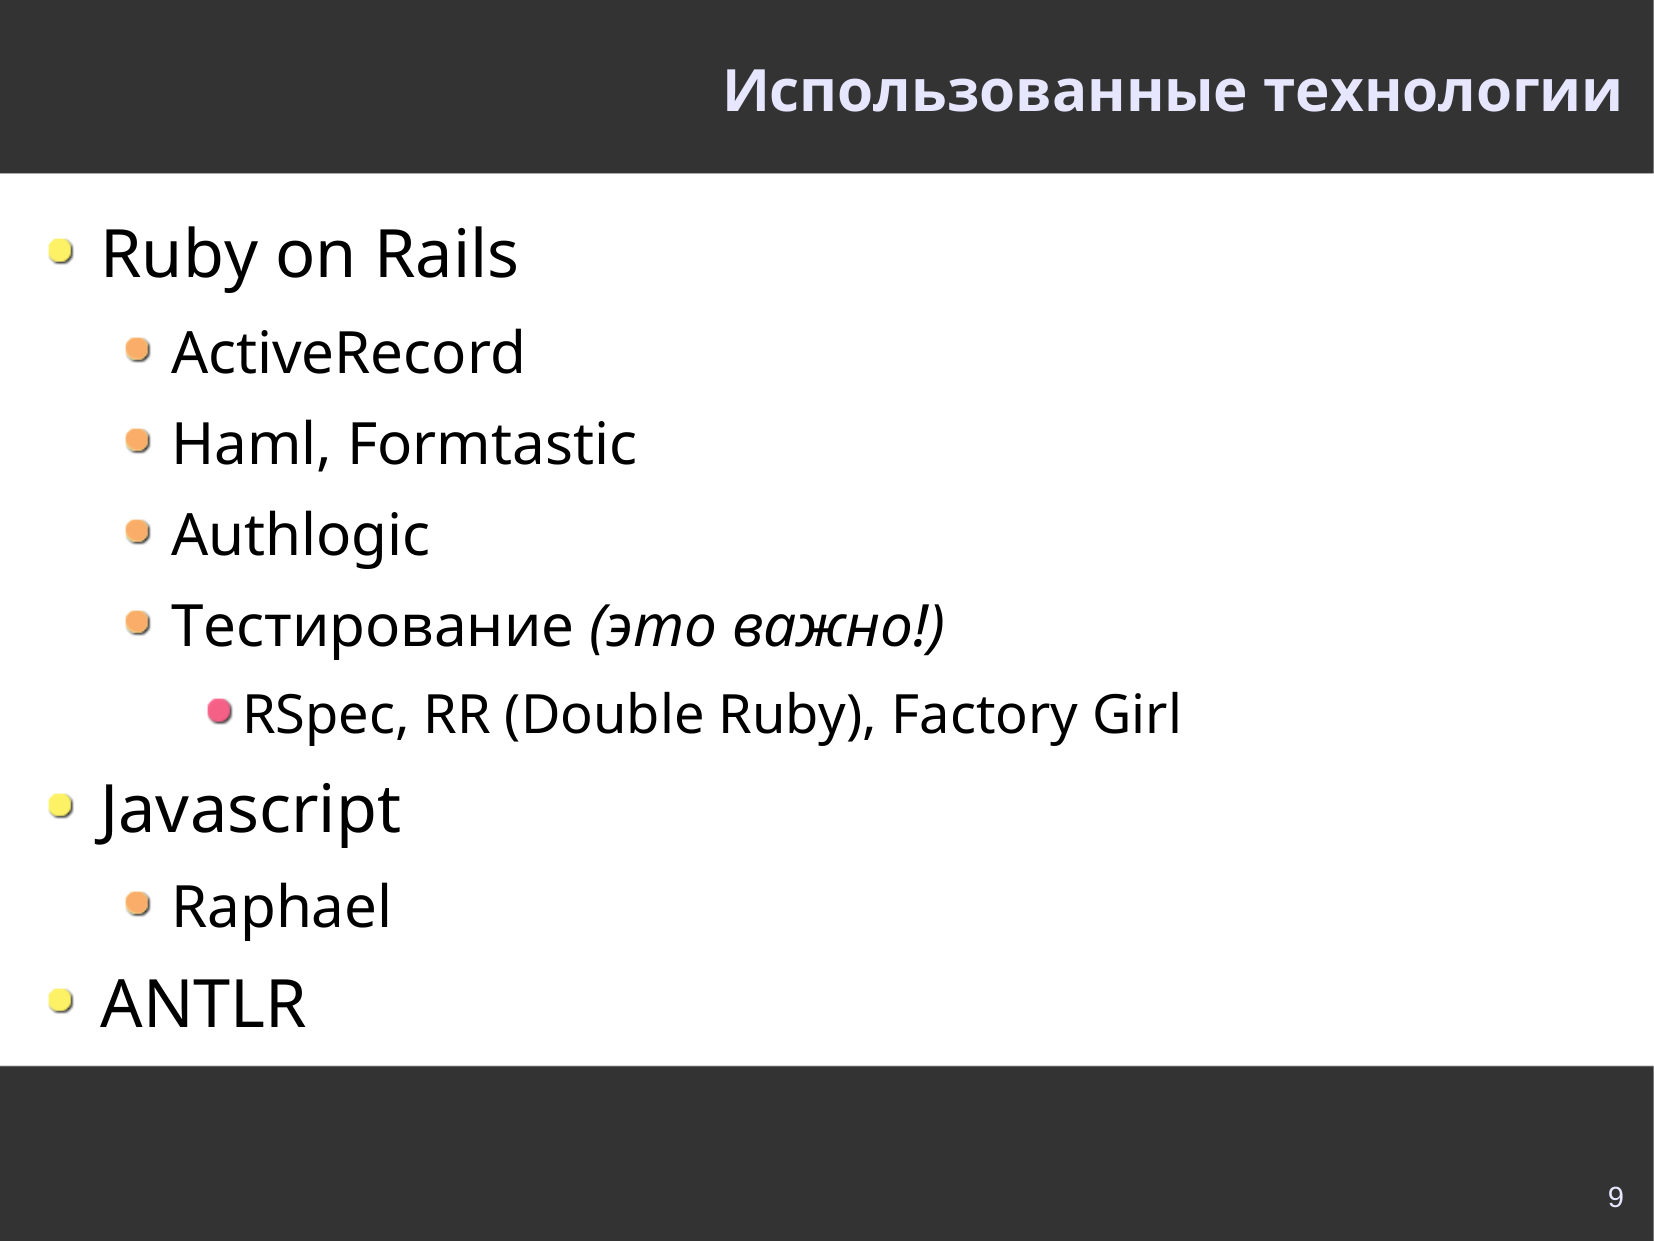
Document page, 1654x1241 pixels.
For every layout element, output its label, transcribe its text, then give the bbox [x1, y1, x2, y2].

title Использованные технологии [29, 29, 1625, 148]
picture [0, 0, 1654, 1241]
list Ruby on Rails ActiveRecord Haml, Formtastic Authlogic Тестирование (это важно!) RSpec, RR (Double Ruby), Factory Girl Javascript Raphael ANTLR [29, 206, 1625, 1034]
